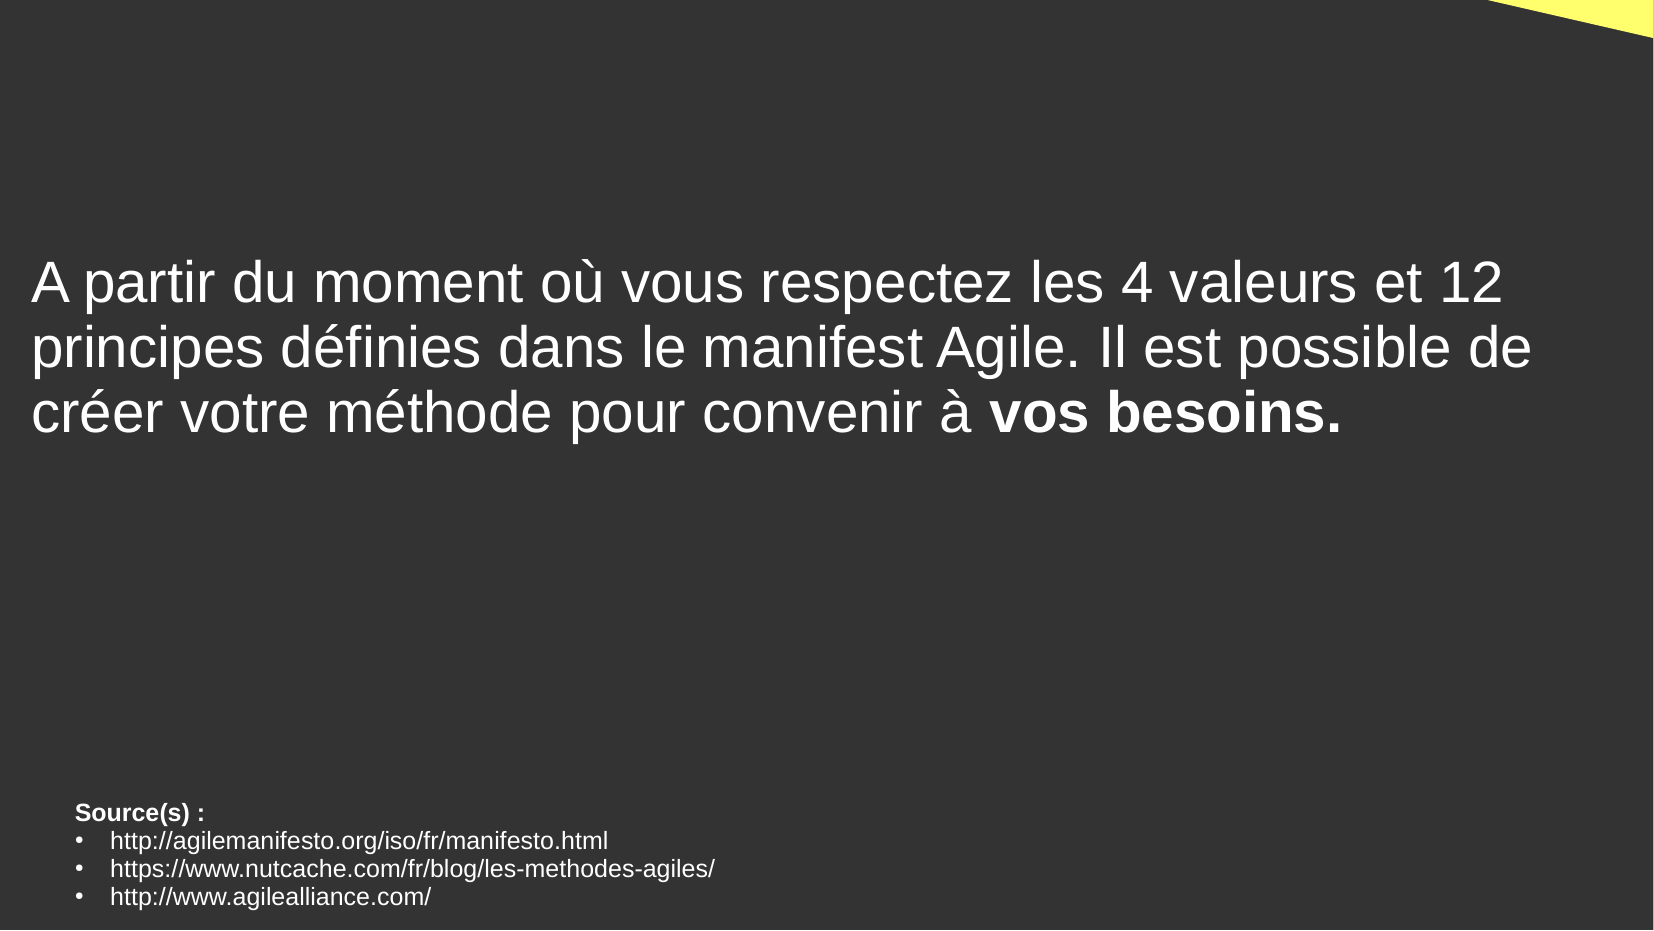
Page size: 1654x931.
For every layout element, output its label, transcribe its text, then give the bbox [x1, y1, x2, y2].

title A partir du moment où vous respectez les 4 valeurs et 12 principes définies dans le manifest Agile. Il est possible de créer votre méthode pour convenir à vos besoins. [31, 249, 1622, 445]
text_box [1487, 0, 1654, 39]
text_box Source(s) : http://agilemanifesto.org/iso/fr/manifesto.html https://www.nutcache.com/fr/blog/les-methodes-agiles/ http://www.agilealliance.com/ [60, 791, 1546, 919]
